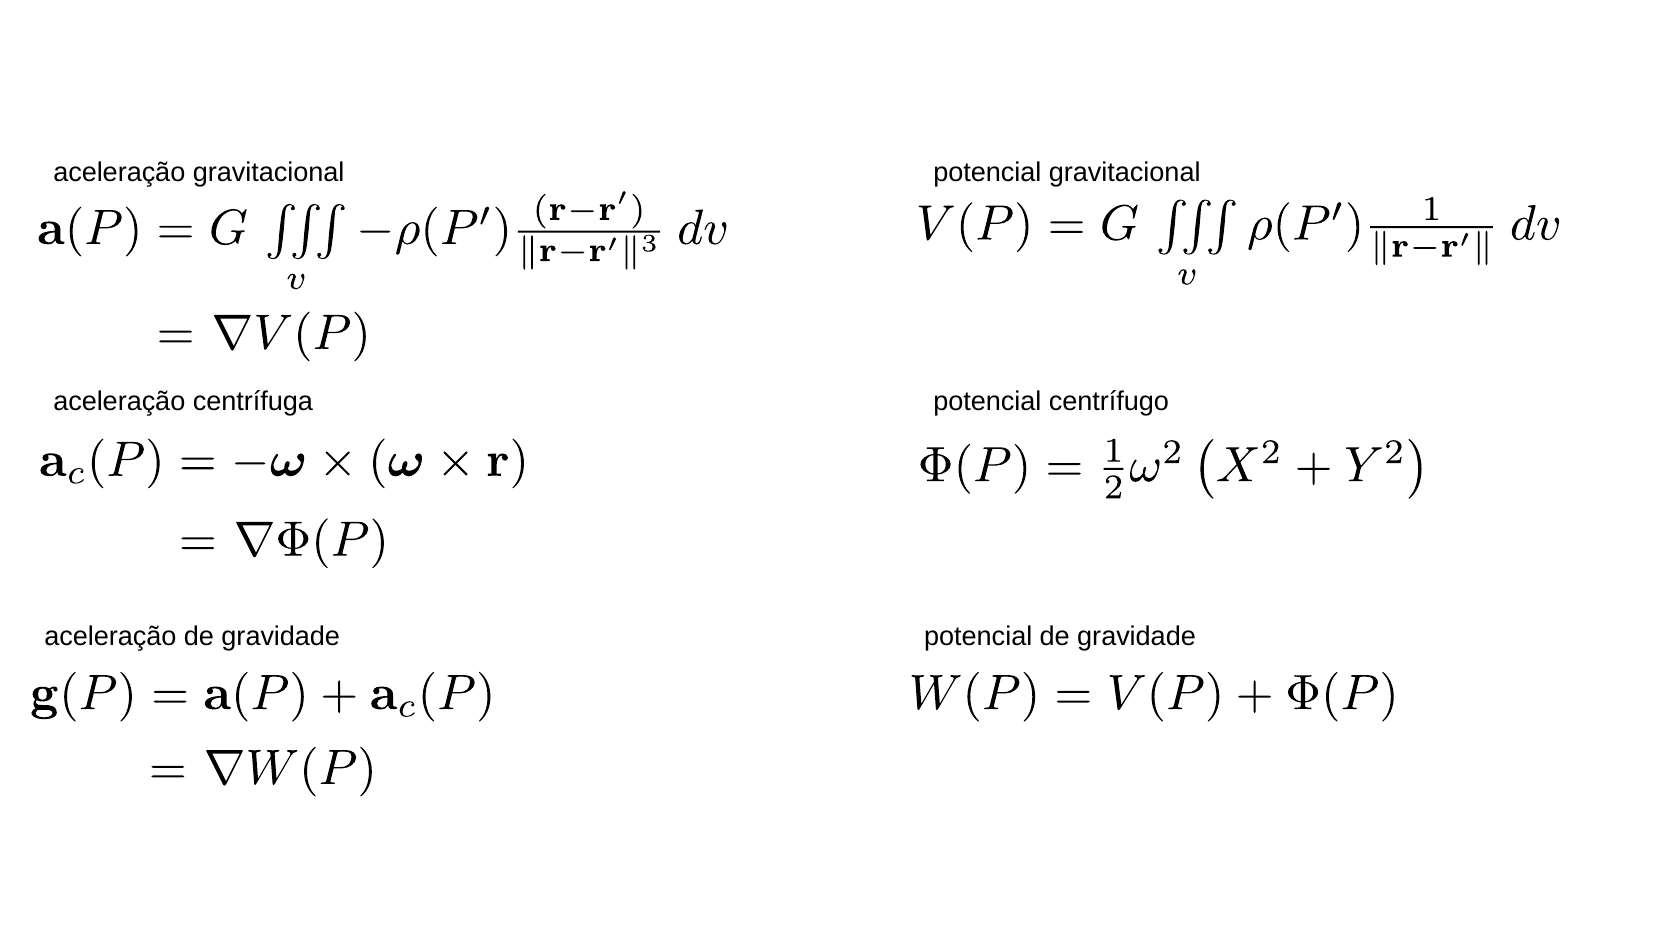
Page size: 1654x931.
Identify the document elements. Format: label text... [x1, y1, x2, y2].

picture [38, 436, 526, 491]
picture [909, 669, 1396, 724]
text_box potencial centrífugo [918, 378, 1184, 424]
picture [38, 190, 727, 290]
picture [29, 669, 493, 724]
picture [157, 309, 368, 364]
picture [179, 516, 386, 571]
picture [151, 746, 372, 797]
text_box potencial de gravidade [909, 613, 1211, 659]
picture [918, 436, 1424, 501]
text_box aceleração gravitacional [38, 149, 360, 195]
text_box potencial gravitacional [918, 149, 1216, 195]
text_box aceleração de gravidade [29, 613, 355, 659]
picture [918, 196, 1560, 285]
text_box aceleração centrífuga [38, 378, 328, 424]
